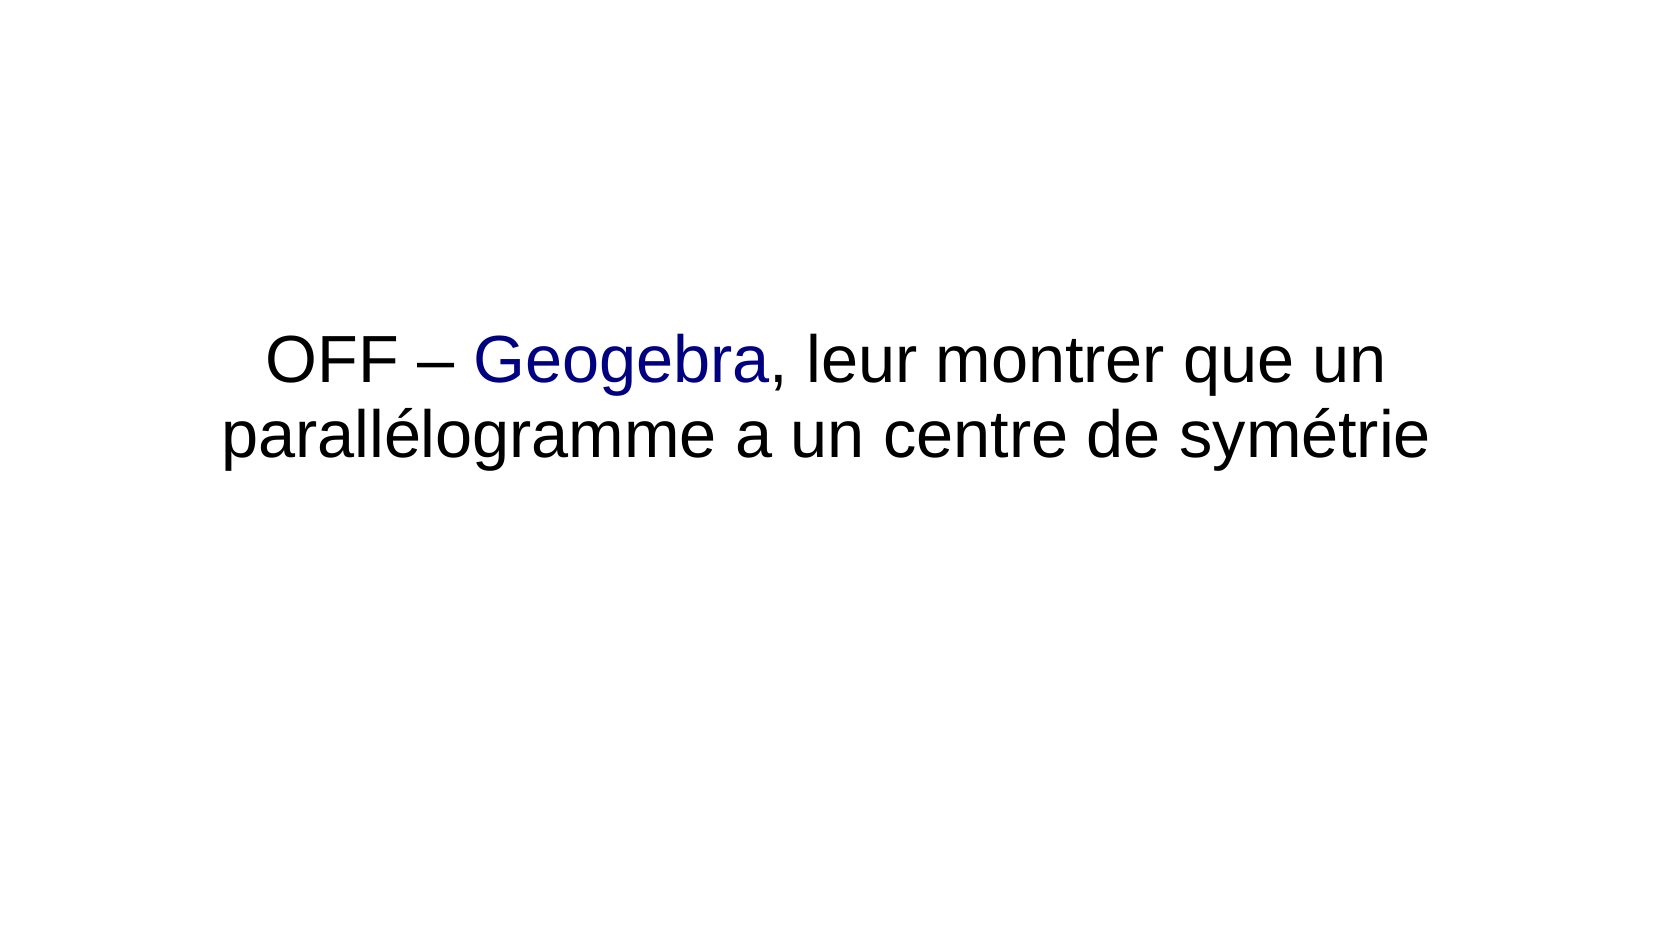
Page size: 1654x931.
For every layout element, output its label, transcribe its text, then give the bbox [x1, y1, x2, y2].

subtitle OFF – Geogebra, leur montrer que un parallélogramme a un centre de symétrie [82, 37, 1571, 757]
